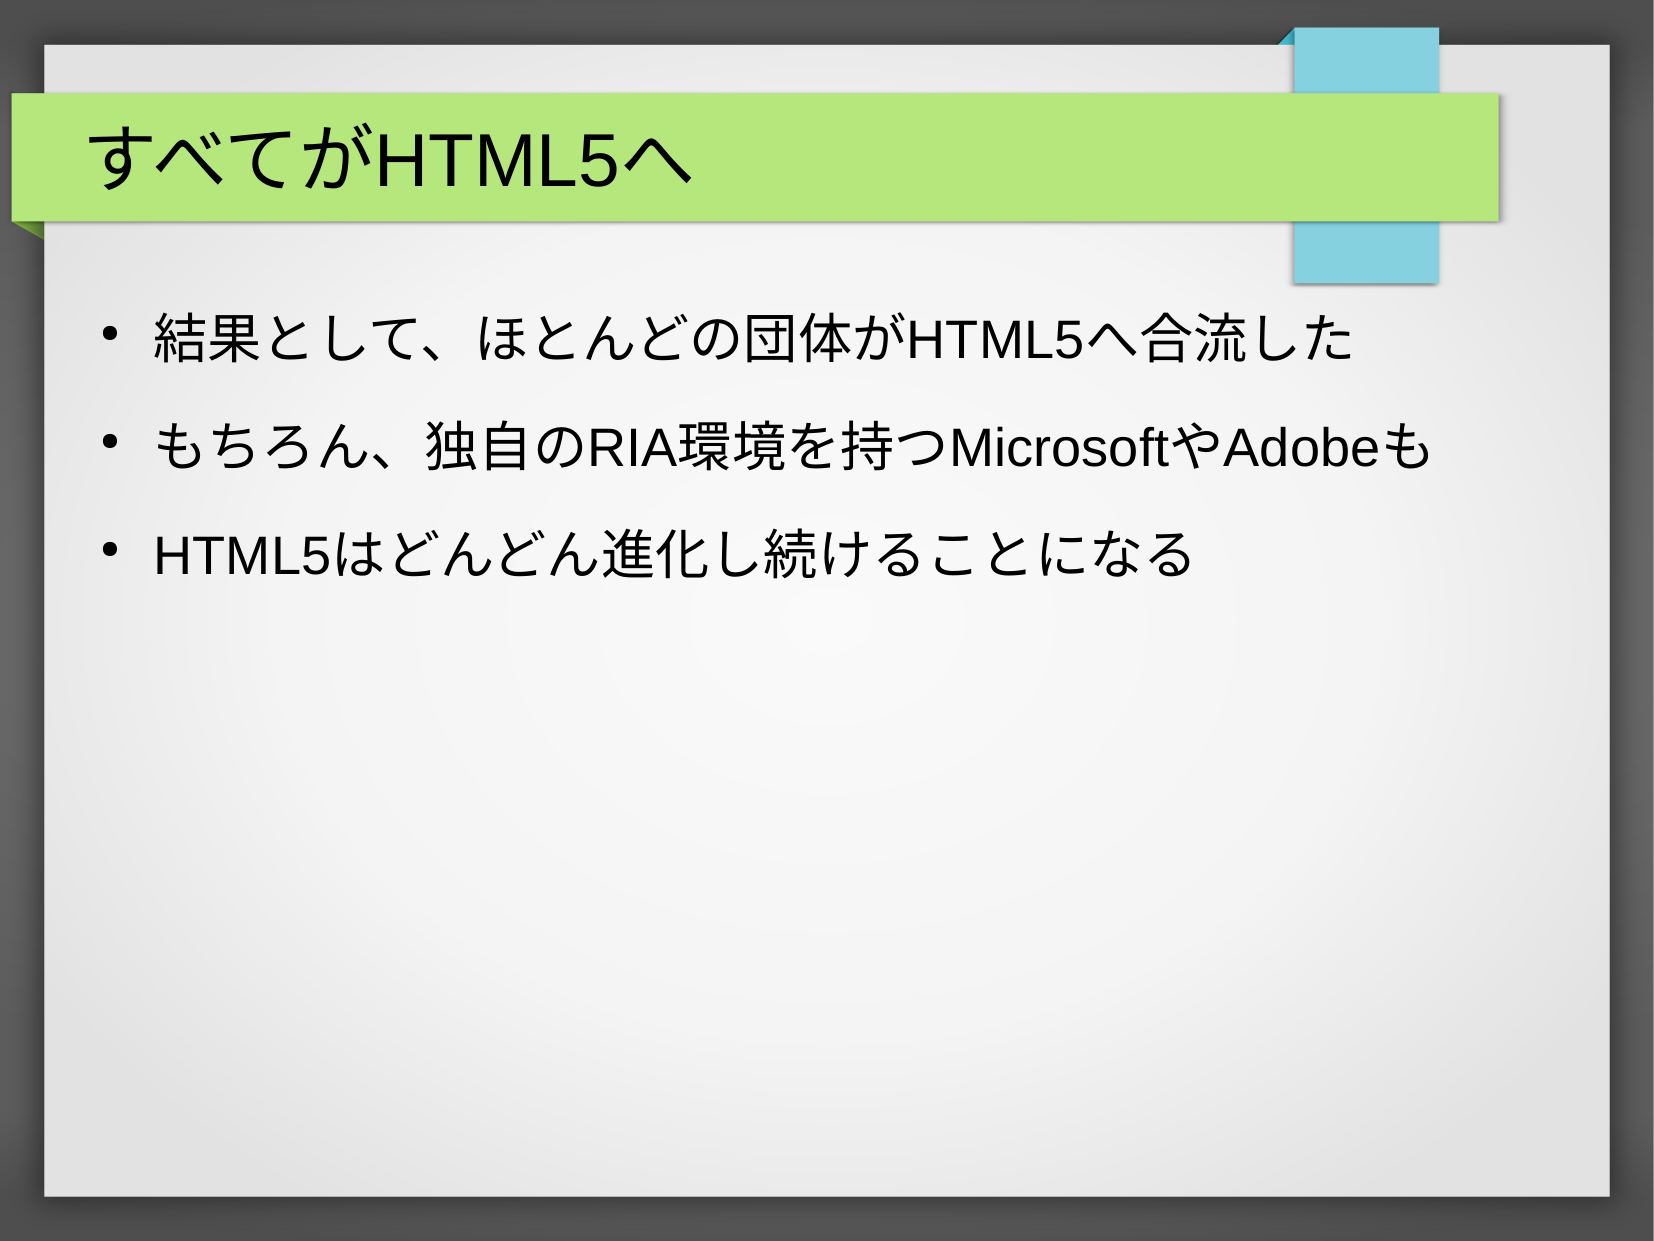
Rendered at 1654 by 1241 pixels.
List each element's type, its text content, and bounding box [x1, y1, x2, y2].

title すべてがHTML5へ [82, 94, 1264, 213]
picture [0, 0, 1654, 1241]
list 結果として、ほとんどの団体がHTML5へ合流した もちろん、独自のRIA環境を持つMicrosoftやAdobeも HTML5はどんどん進化し続けることになる [82, 295, 1571, 1015]
